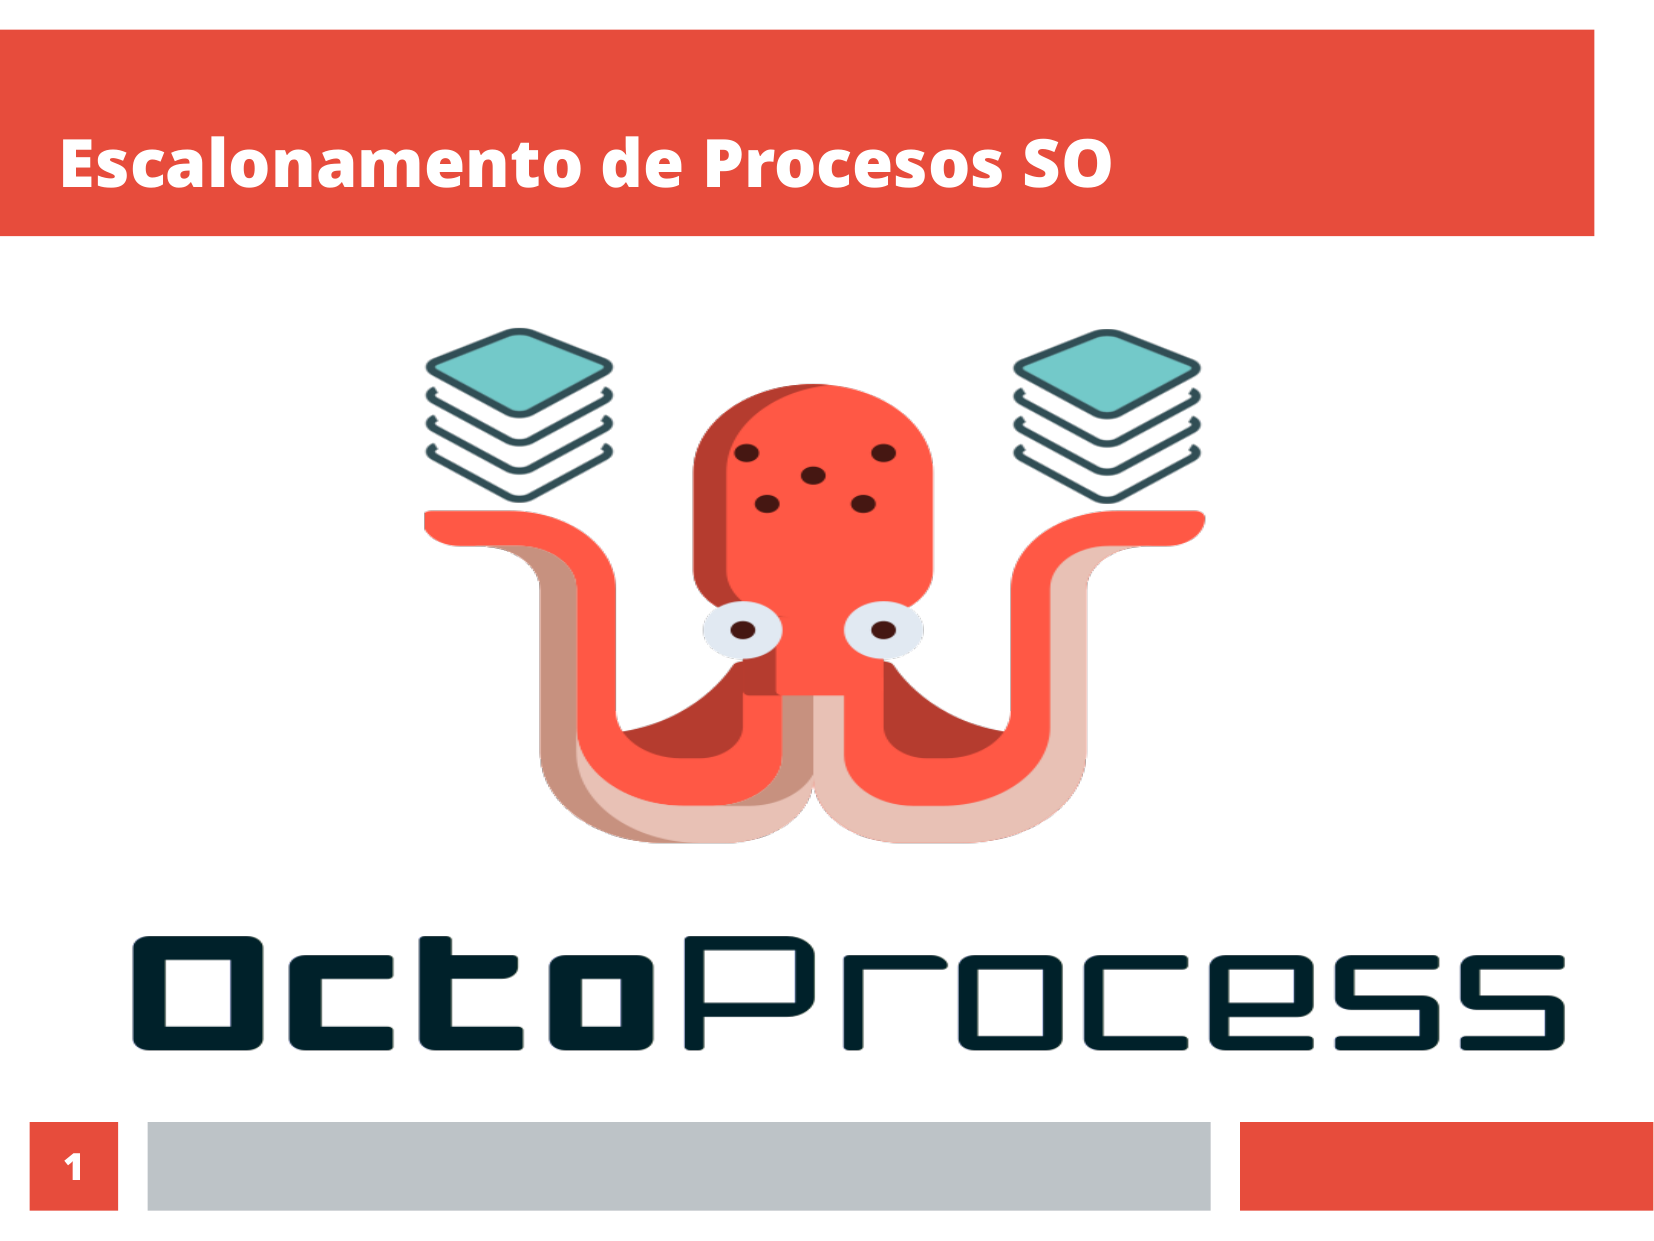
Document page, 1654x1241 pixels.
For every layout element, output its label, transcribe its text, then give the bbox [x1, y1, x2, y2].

title Escalonamento de Procesos SO [59, 59, 1595, 207]
picture [59, 300, 1614, 1093]
